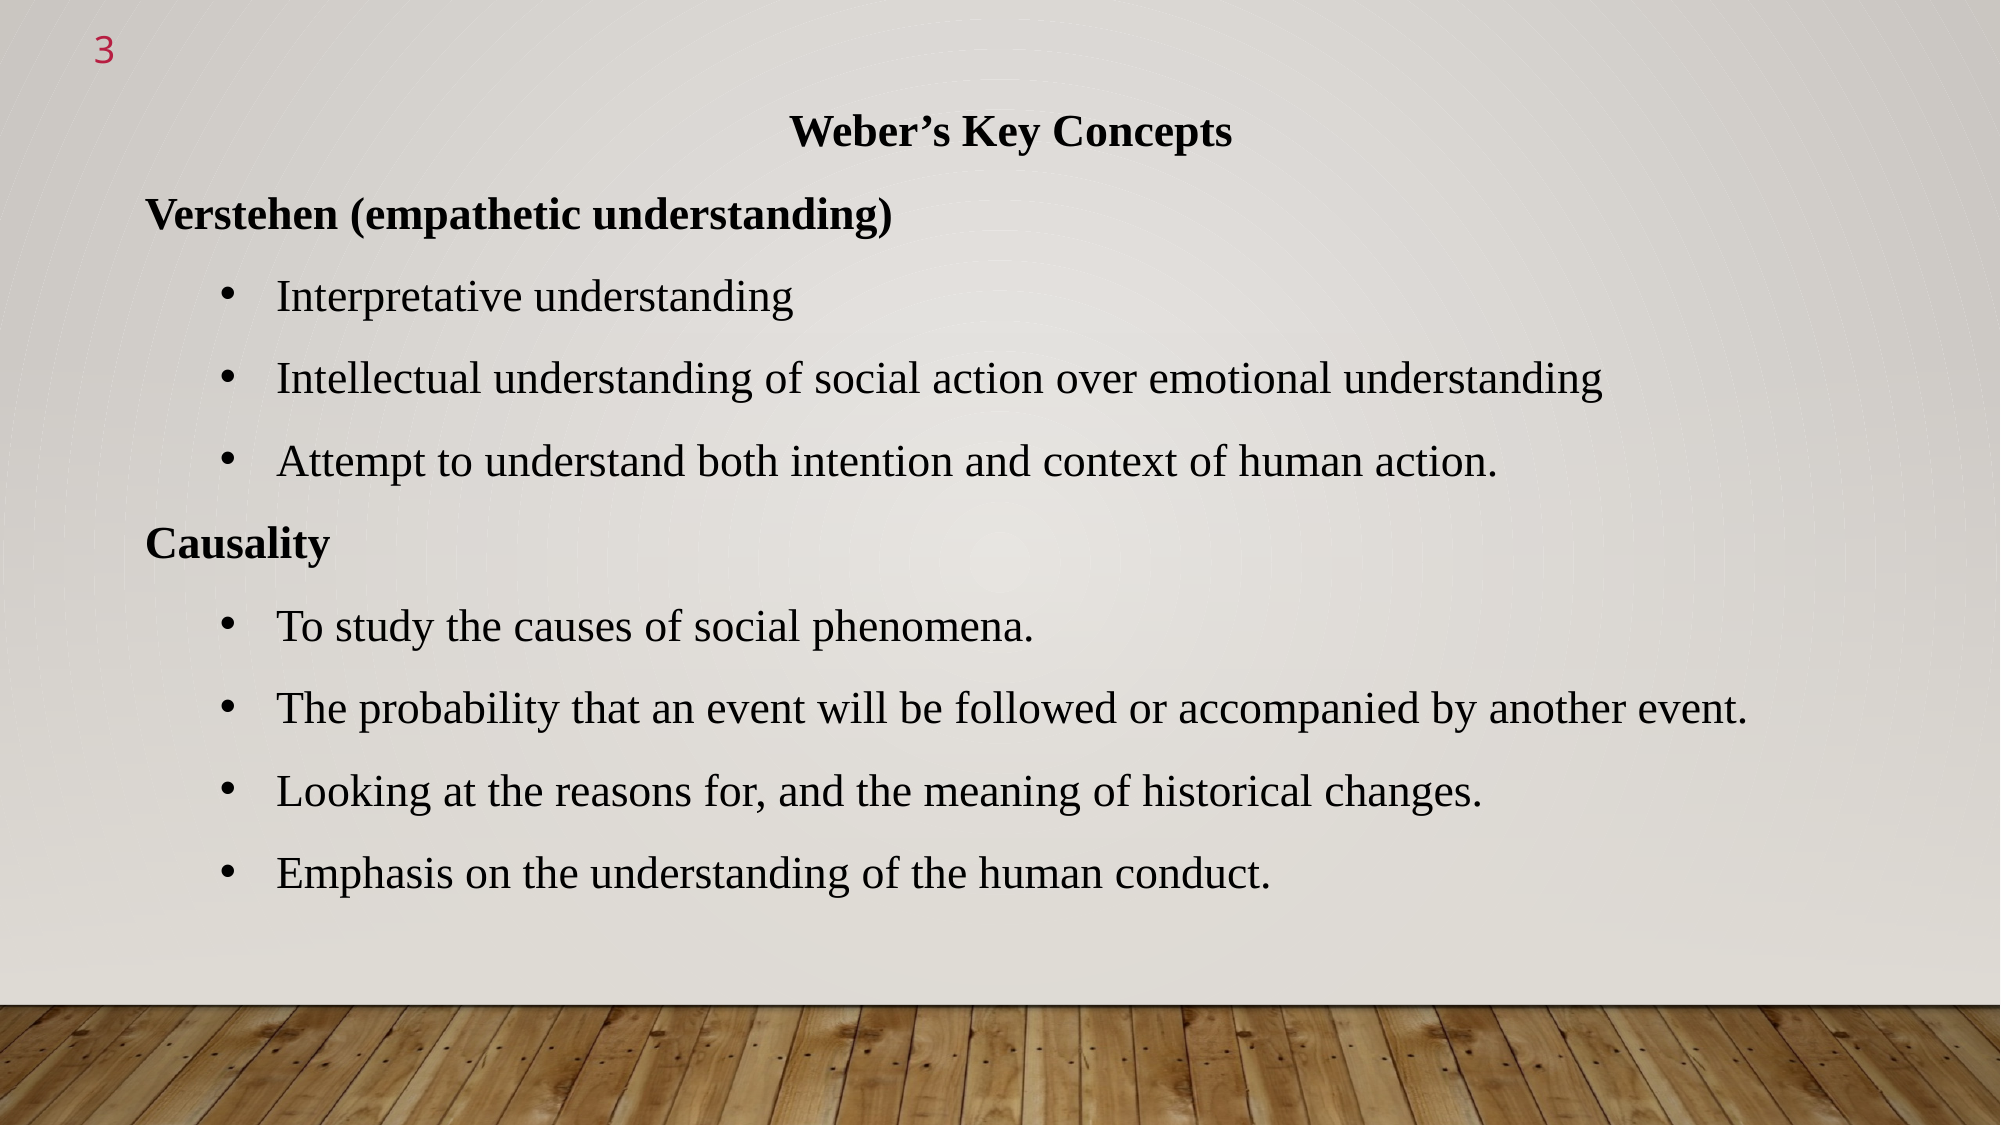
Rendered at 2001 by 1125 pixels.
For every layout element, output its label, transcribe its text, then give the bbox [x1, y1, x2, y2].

slide_number 21 [0, 18, 131, 102]
picture [0, 1005, 2000, 1125]
text_box Weber’s Key Concepts Verstehen (empathetic understanding) Interpretative understanding Intellectual understanding of social action over emotional understanding Attempt to understand both intention and context of human action. Causality To study the causes of social phenomena. The probability that an event will be followed or accompanied by another event. Looking at the reasons for, and the meaning of historical changes. Emphasis on the understanding of the human conduct. [130, 65, 1892, 906]
